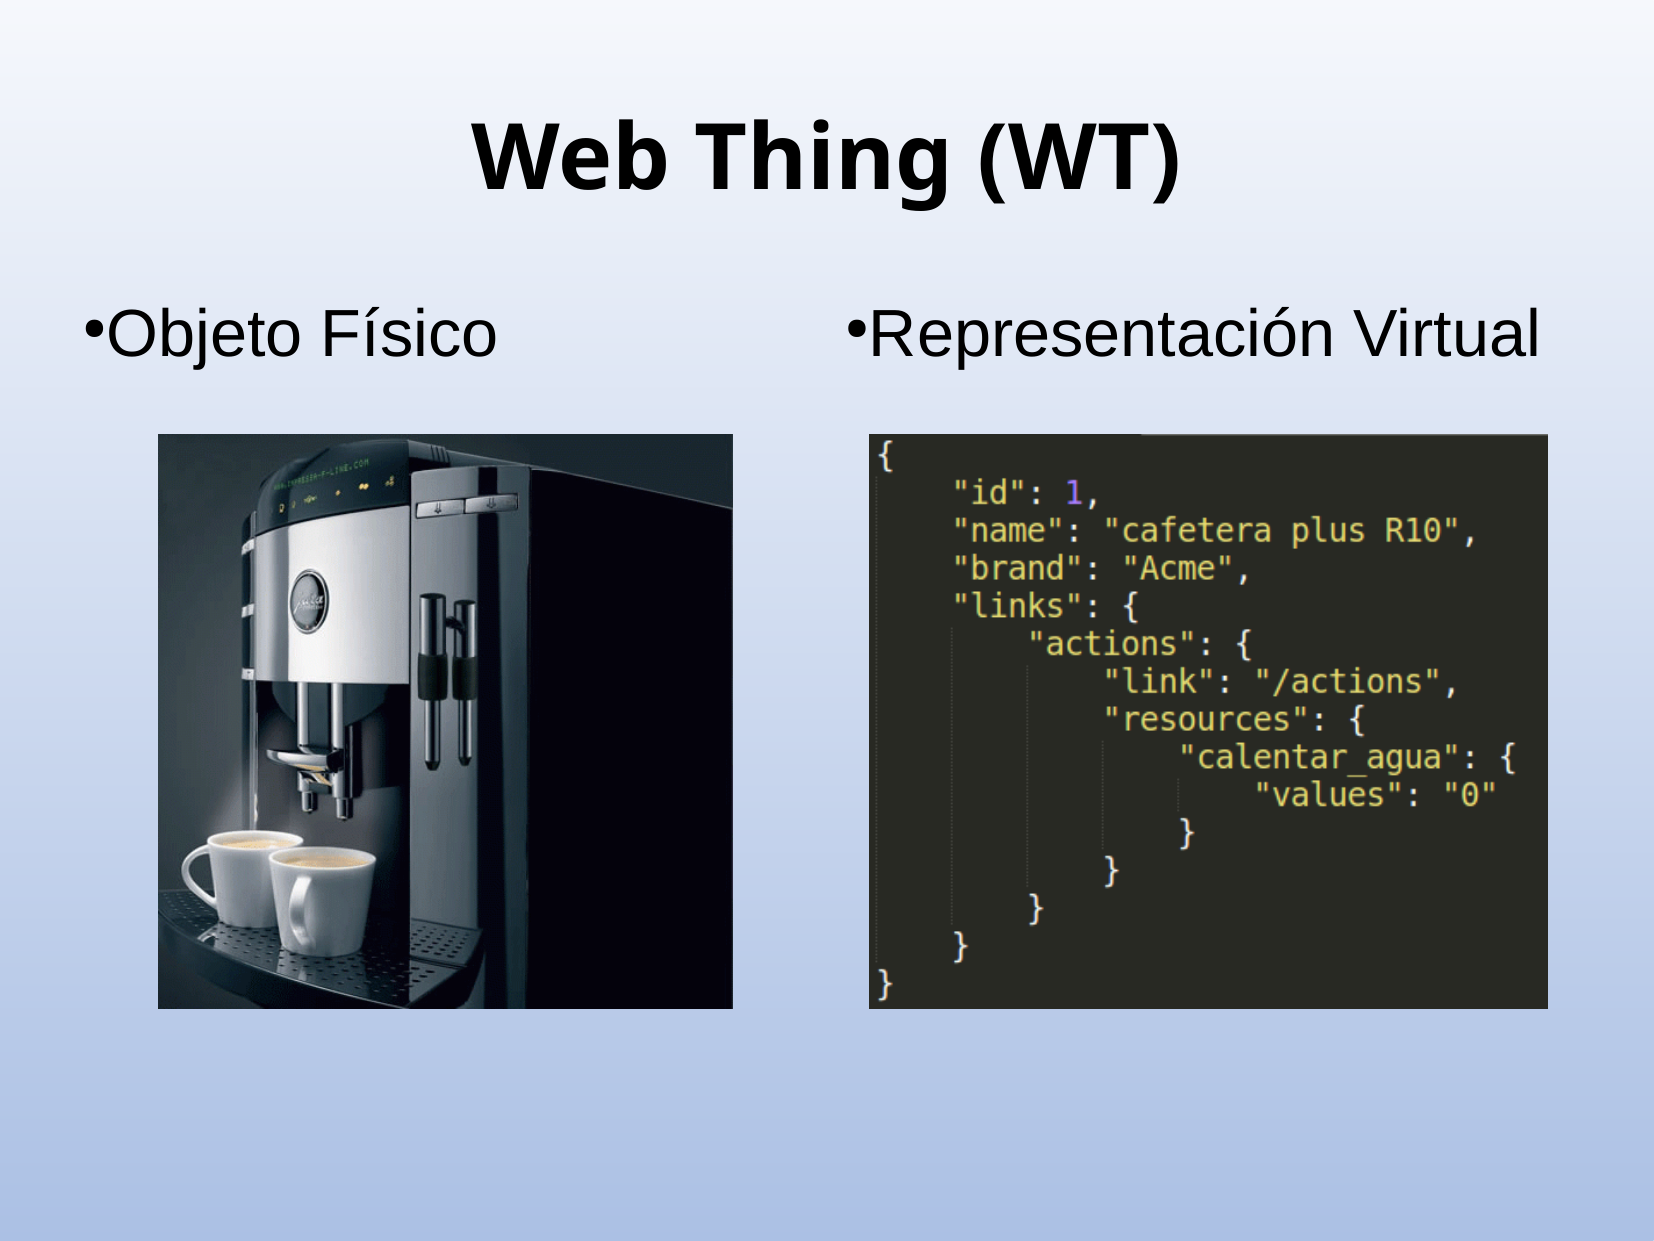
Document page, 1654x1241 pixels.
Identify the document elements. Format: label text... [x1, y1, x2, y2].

list Objeto Físico [82, 290, 809, 634]
picture [869, 434, 1548, 1009]
title Web Thing (WT) [82, 97, 1571, 209]
list Representación Virtual [845, 290, 1572, 436]
picture [158, 434, 733, 1009]
